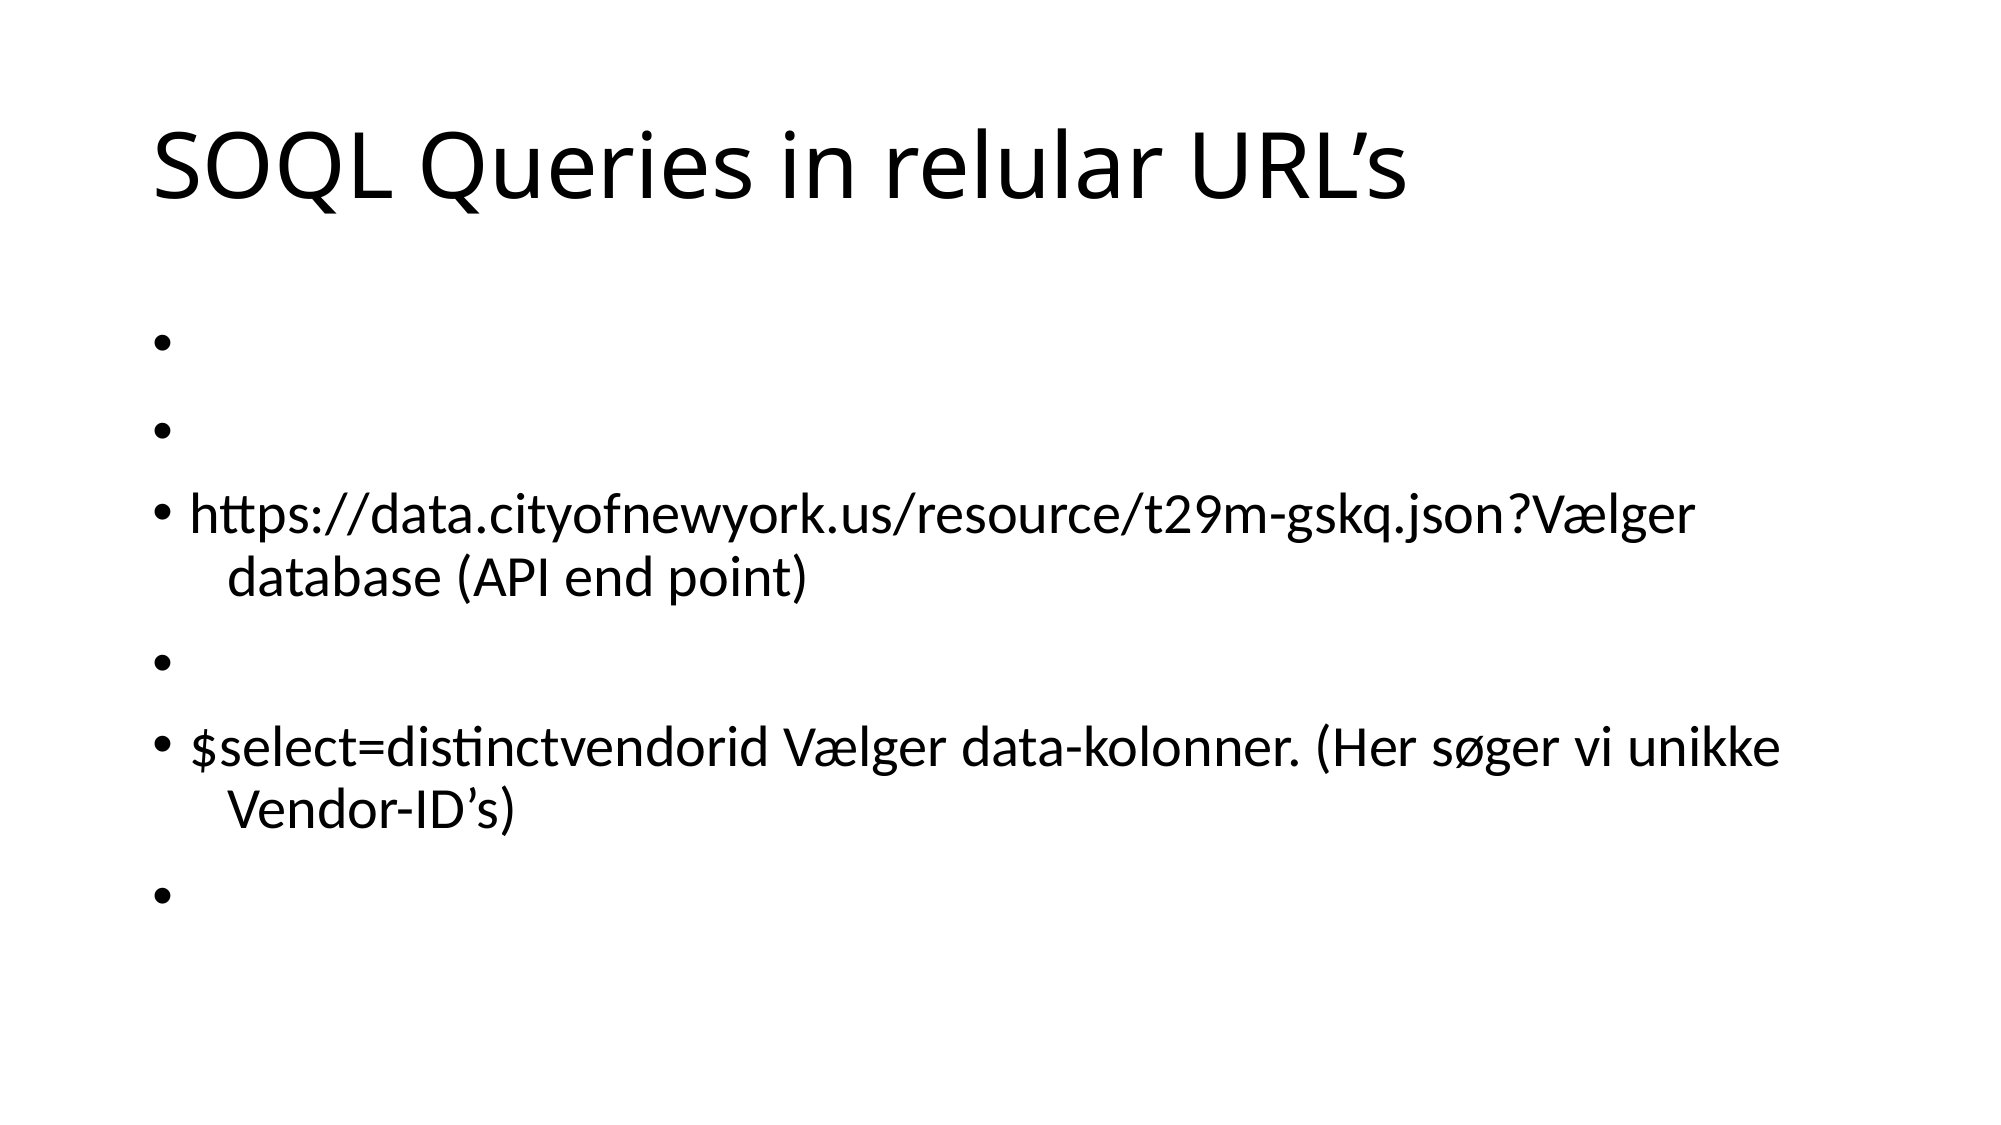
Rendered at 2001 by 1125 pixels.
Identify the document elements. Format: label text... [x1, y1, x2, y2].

title SOQL Queries in relular URL’s [137, 59, 1863, 278]
list https://data.cityofnewyork.us/resource/t29m-gskq.json? Vælger database (API end point) $select=distinct vendorid Vælger data-kolonner. (Her søger vi unikke Vendor-ID’s) [137, 299, 1863, 1014]
